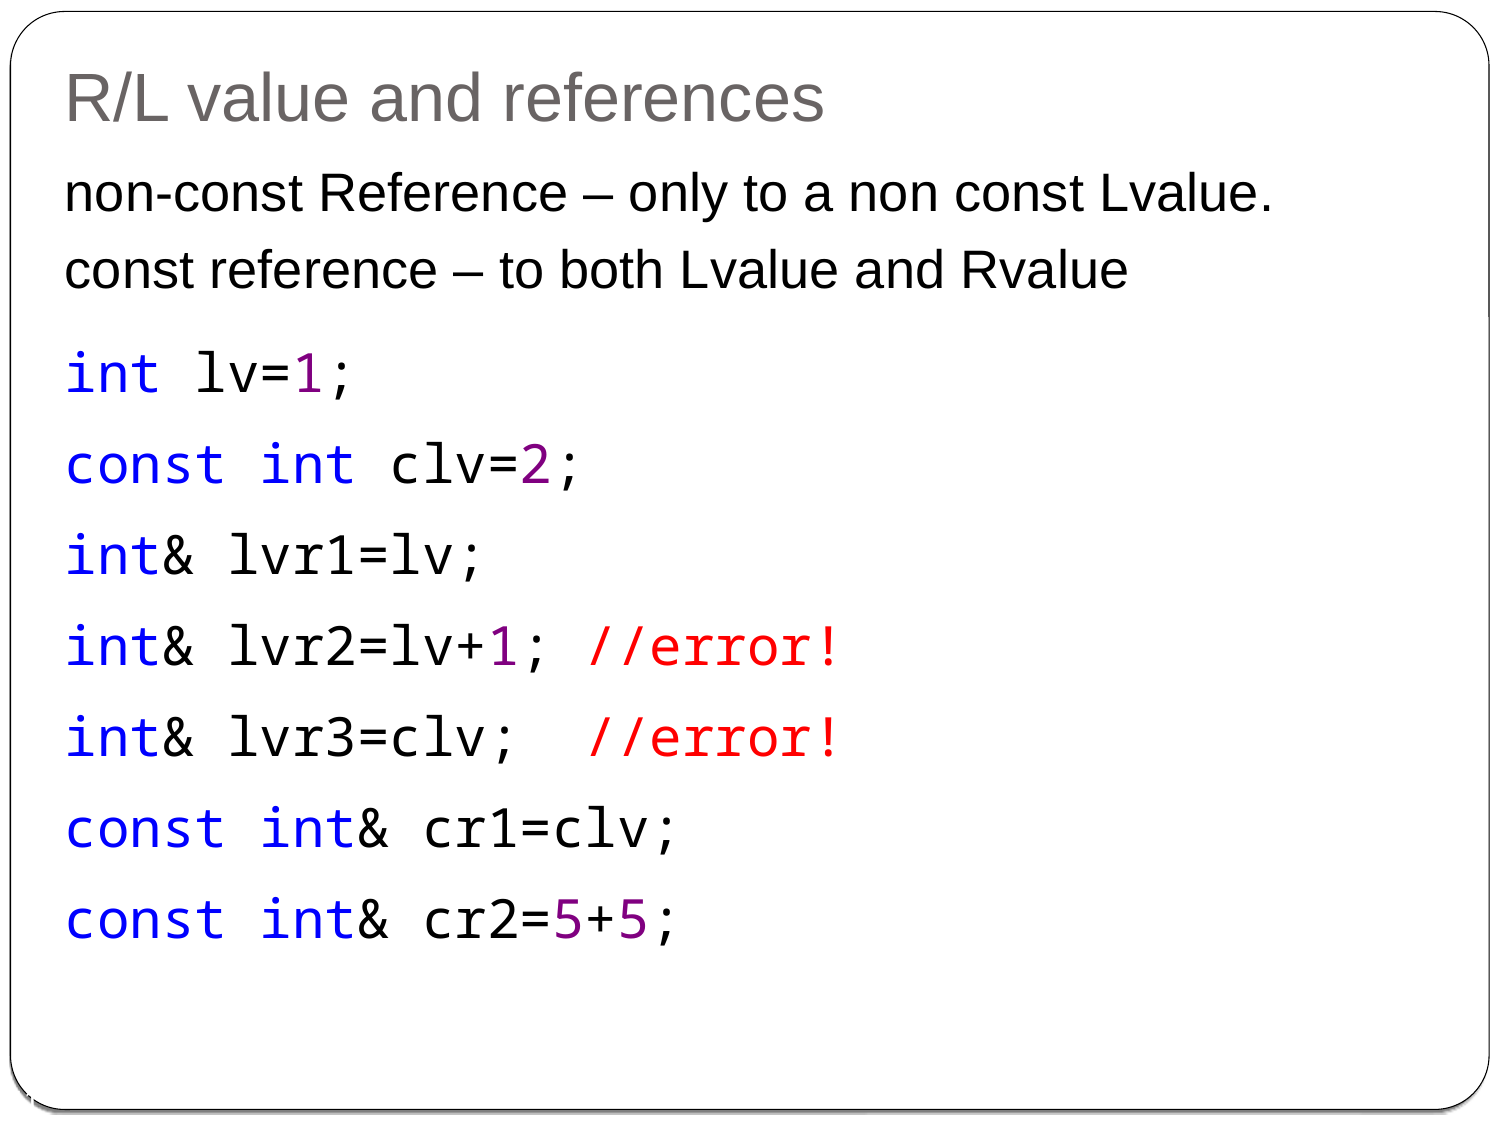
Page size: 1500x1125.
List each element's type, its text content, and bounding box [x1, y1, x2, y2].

slide_number <number> [0, 1074, 50, 1125]
list non-const Reference – only to a non const Lvalue. const reference – to both Lvalue and Rvalue int lv=1; const int clv=2; int& lvr1=lv; int& lvr2=lv+1; //error! int& lvr3=clv; //error! const int& cr1=clv; const int& cr2=5+5; [50, 149, 1450, 1088]
title R/L value and references [50, 45, 1450, 149]
